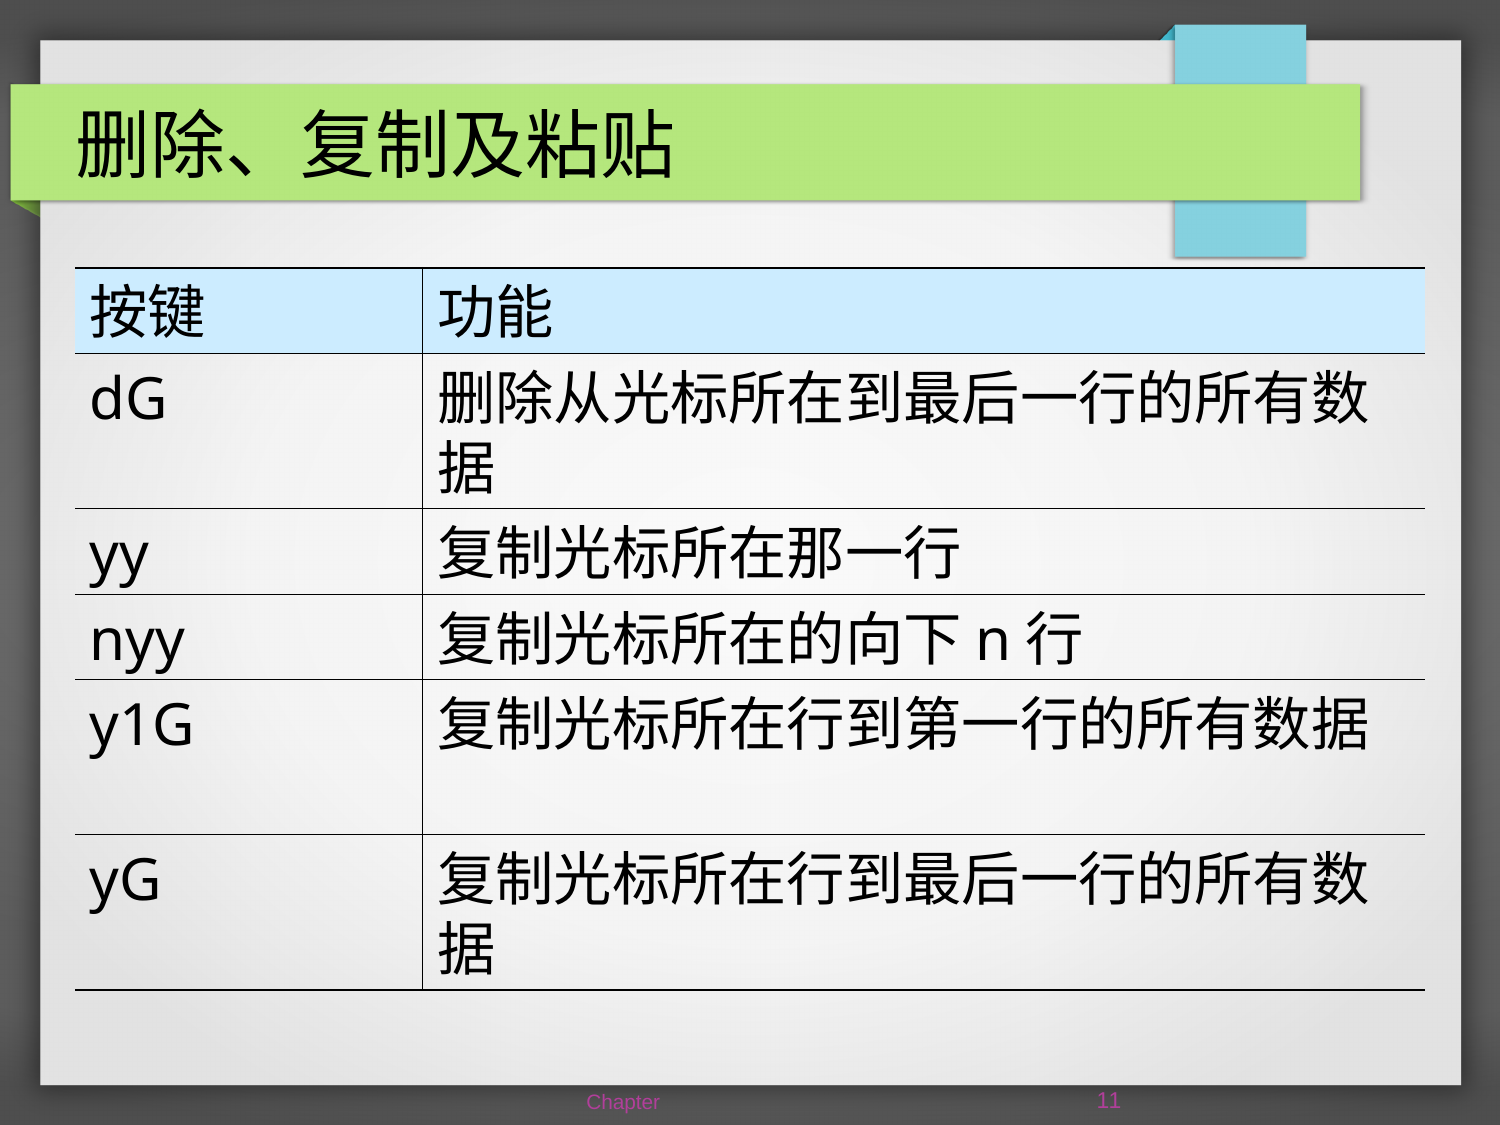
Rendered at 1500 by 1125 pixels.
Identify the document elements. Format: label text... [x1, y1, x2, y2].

table_cell nyy [75, 595, 422, 679]
table_cell 删除从光标所在到最后一行的所有数据 [423, 354, 1425, 508]
table_cell yG [75, 835, 422, 989]
text_box Chapter [75, 1075, 676, 1114]
table_cell yy [75, 509, 422, 594]
picture [0, 0, 1500, 1125]
table_header 功能 [423, 269, 1425, 353]
title 删除、复制及粘贴 [75, 85, 1147, 193]
table_cell 复制光标所在行到第一行的所有数据 [423, 680, 1425, 834]
table_cell 复制光标所在的向下n行 [423, 595, 1425, 679]
table_cell 复制光标所在行到最后一行的所有数据 [423, 835, 1425, 989]
table_header 按键 [75, 269, 422, 353]
table_cell dG [75, 354, 422, 508]
table_cell 复制光标所在那一行 [423, 509, 1425, 594]
table_cell y1G [75, 680, 422, 834]
text_box <number> [1025, 1075, 1123, 1114]
